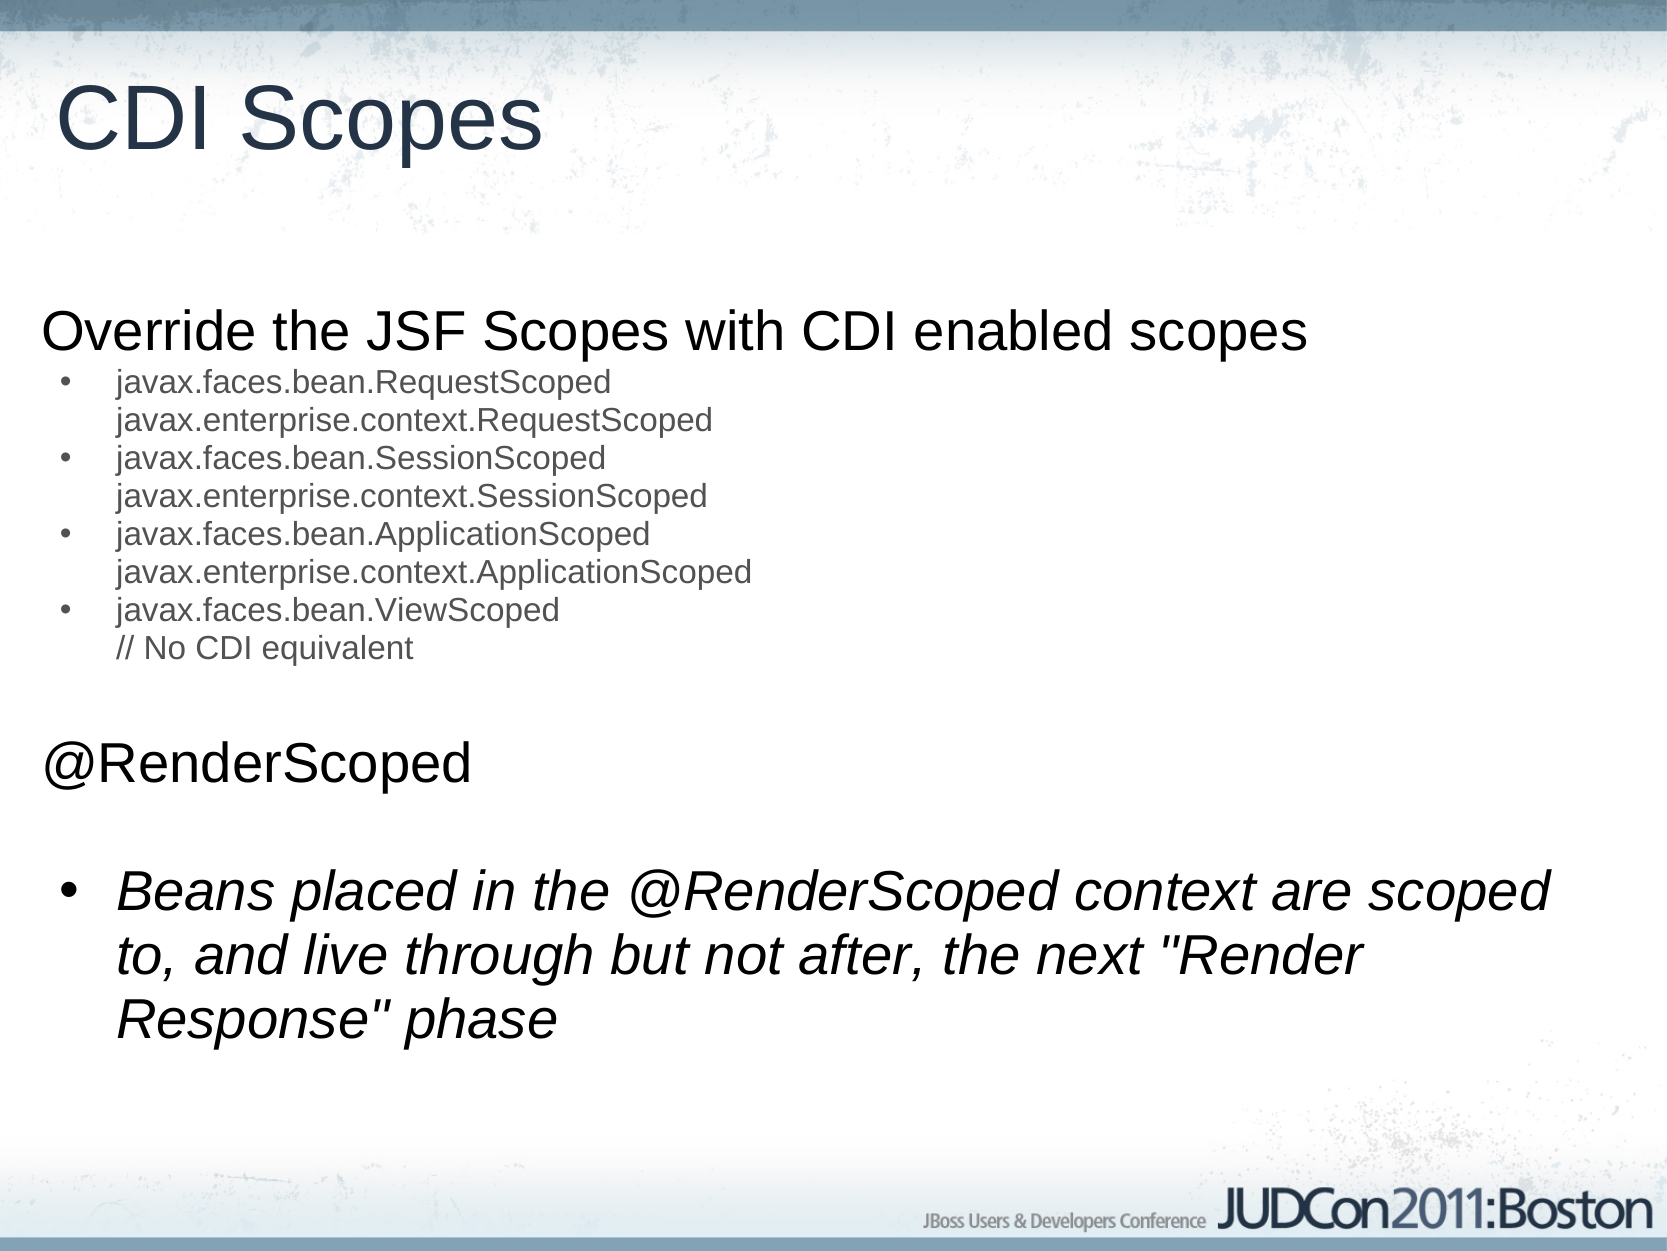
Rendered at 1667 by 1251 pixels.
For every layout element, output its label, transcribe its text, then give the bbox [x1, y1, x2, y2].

title CDI Scopes [40, 50, 1627, 216]
picture [0, 0, 1667, 1251]
list Override the JSF Scopes with CDI enabled scopes javax.faces.bean.RequestScoped javax.enterprise.context.RequestScoped javax.faces.bean.SessionScoped javax.enterprise.context.SessionScoped javax.faces.bean.ApplicationScoped javax.enterprise.context.ApplicationScoped javax.faces.bean.ViewScoped // No CDI equivalent @RenderScoped Beans placed in the @RenderScoped context are scoped to, and live through but not after, the next "Render Response" phase [41, 299, 1628, 1200]
